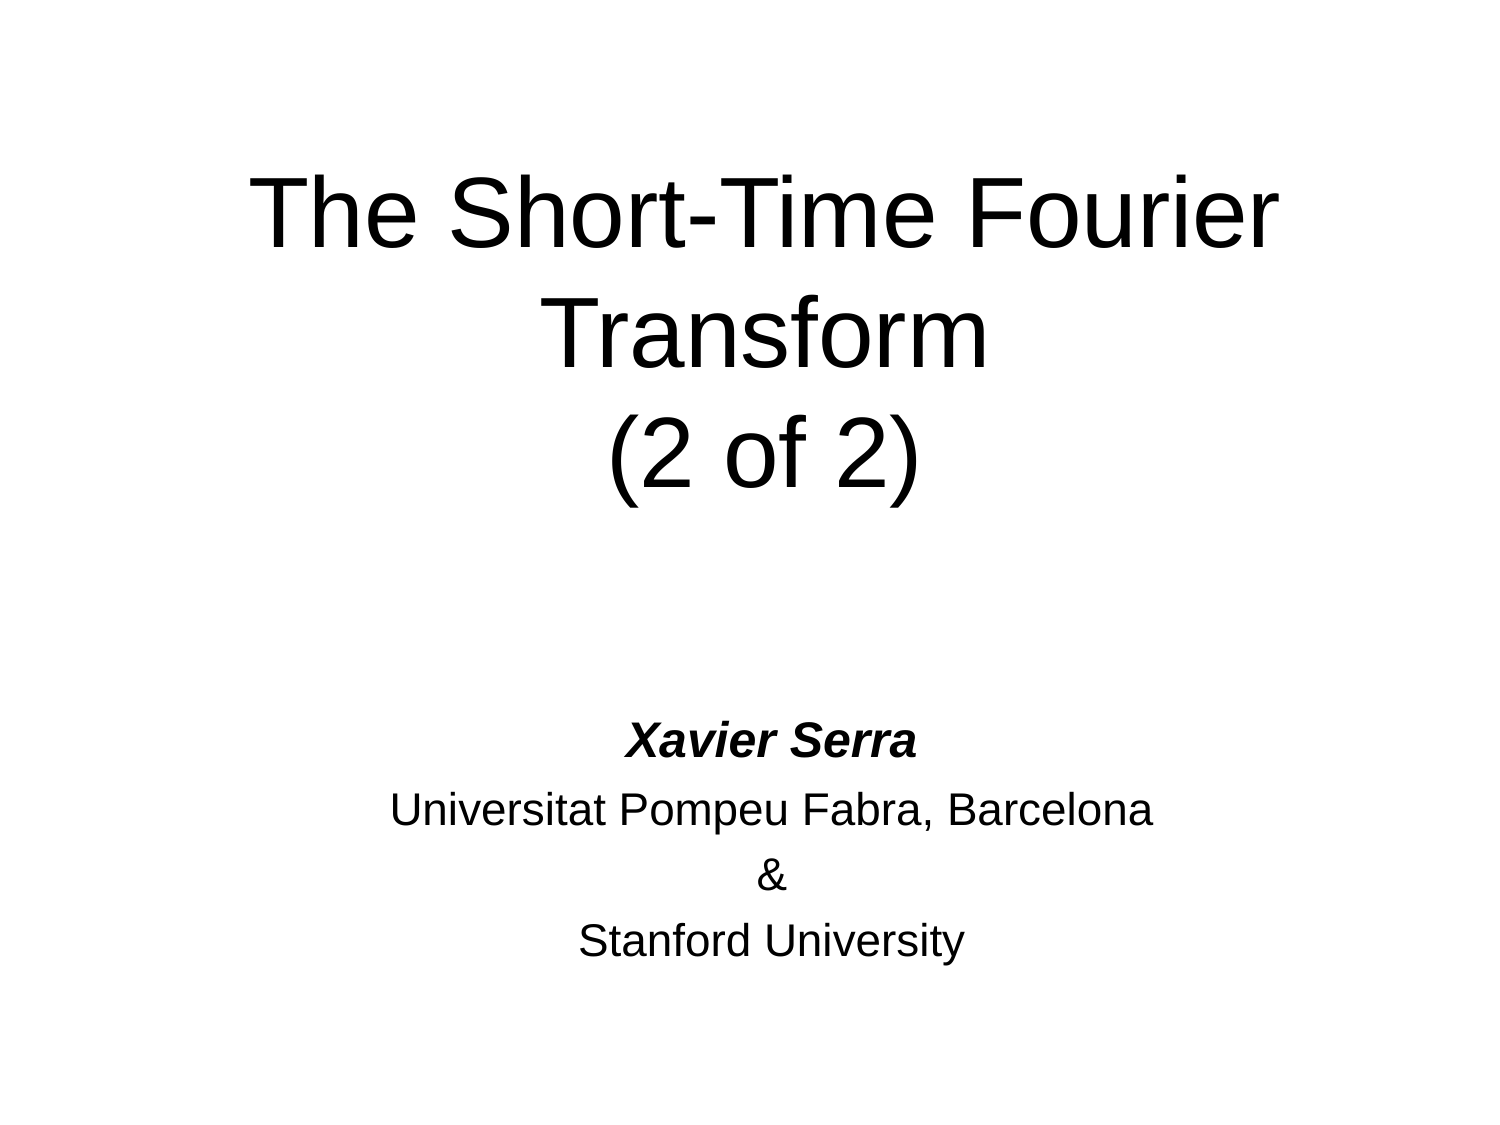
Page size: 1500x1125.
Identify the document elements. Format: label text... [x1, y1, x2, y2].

text_box Xavier Serra Universitat Pompeu Fabra, Barcelona & Stanford University [357, 704, 1186, 909]
title The Short-Time Fourier Transform (2 of 2) [143, 82, 1350, 572]
